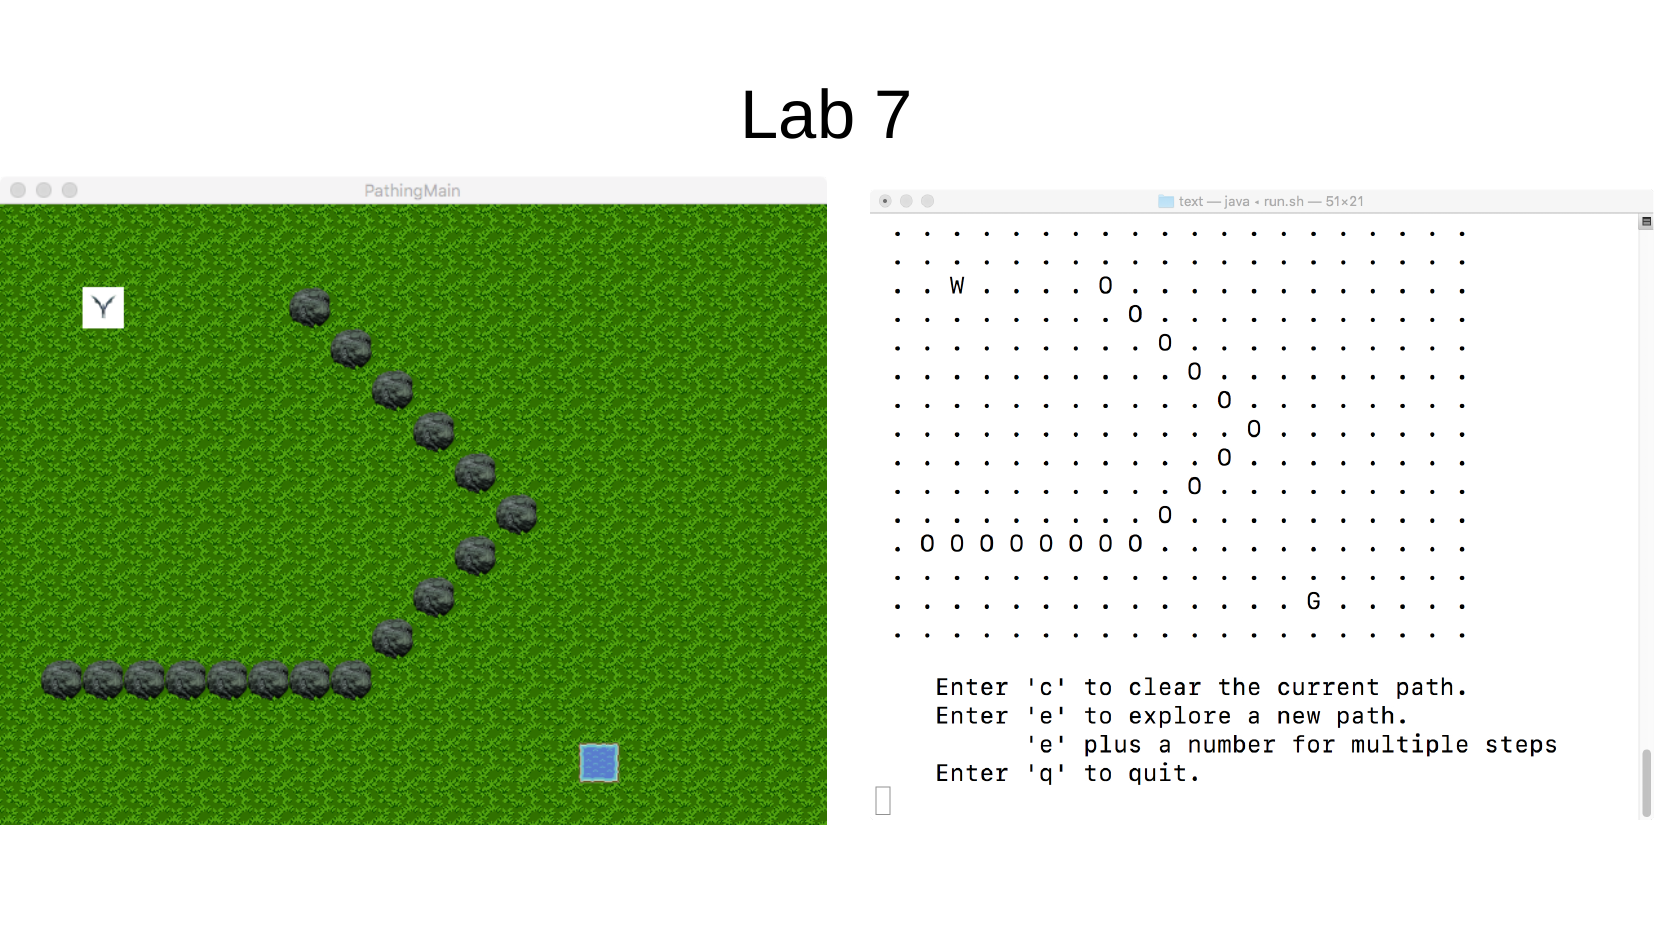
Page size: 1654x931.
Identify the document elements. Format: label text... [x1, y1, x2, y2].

picture [0, 176, 827, 826]
picture [870, 189, 1654, 820]
title Lab 7 [82, 37, 1571, 193]
